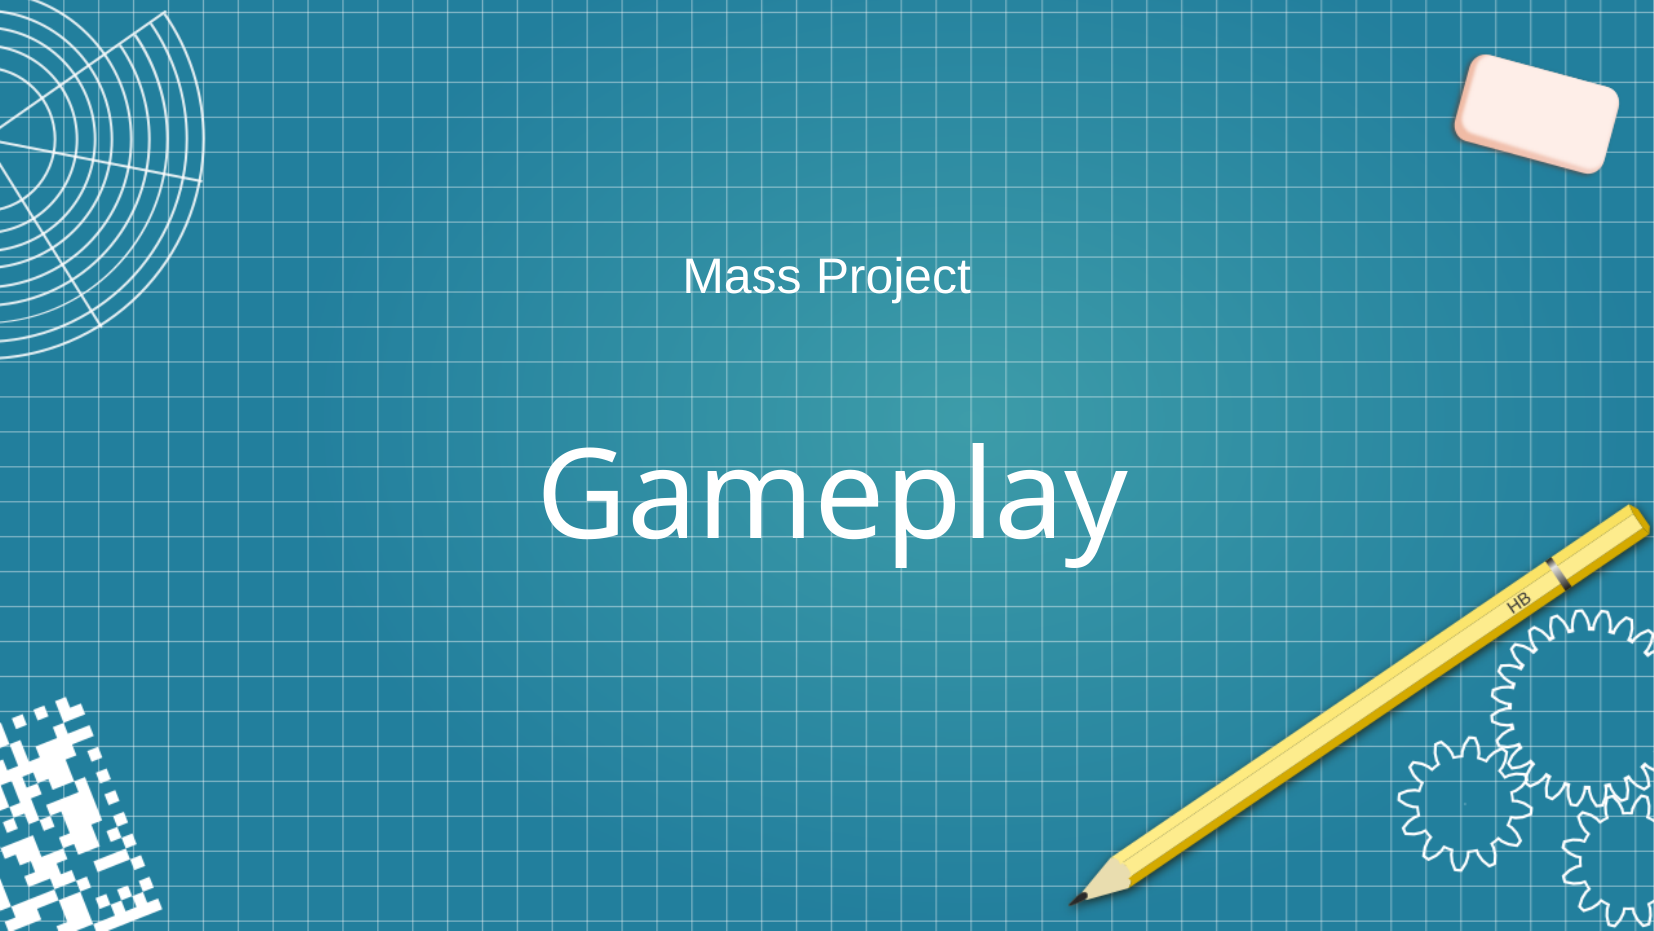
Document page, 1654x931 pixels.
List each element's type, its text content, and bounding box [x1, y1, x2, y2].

picture [0, 0, 1654, 931]
title Gameplay [88, 383, 1577, 597]
subtitle Mass Project [82, 50, 1571, 502]
